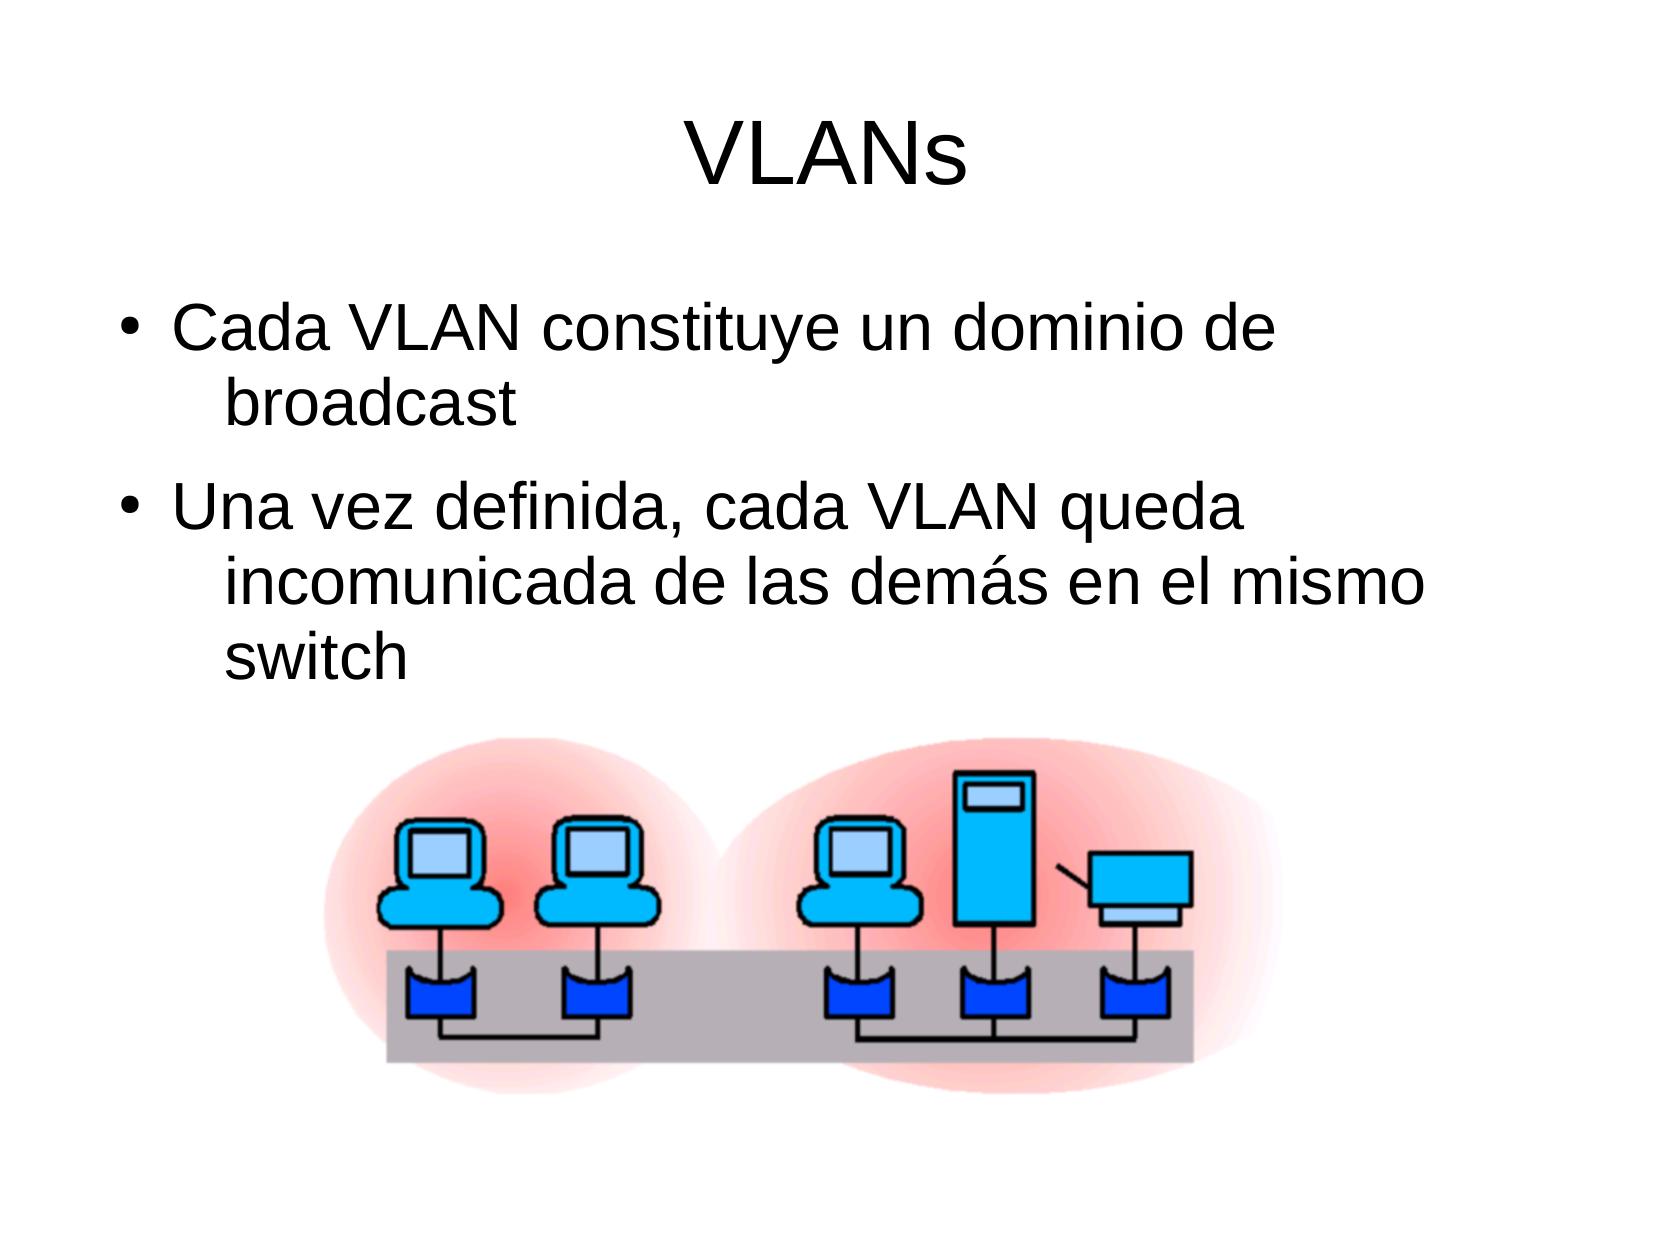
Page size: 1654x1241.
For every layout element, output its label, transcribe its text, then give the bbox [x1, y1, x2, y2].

list Cada VLAN constituye un dominio de broadcast Una vez definida, cada VLAN queda incomunicada de las demás en el mismo switch [82, 290, 1571, 1010]
title VLANs [82, 49, 1571, 257]
picture [323, 1010, 1330, 1095]
